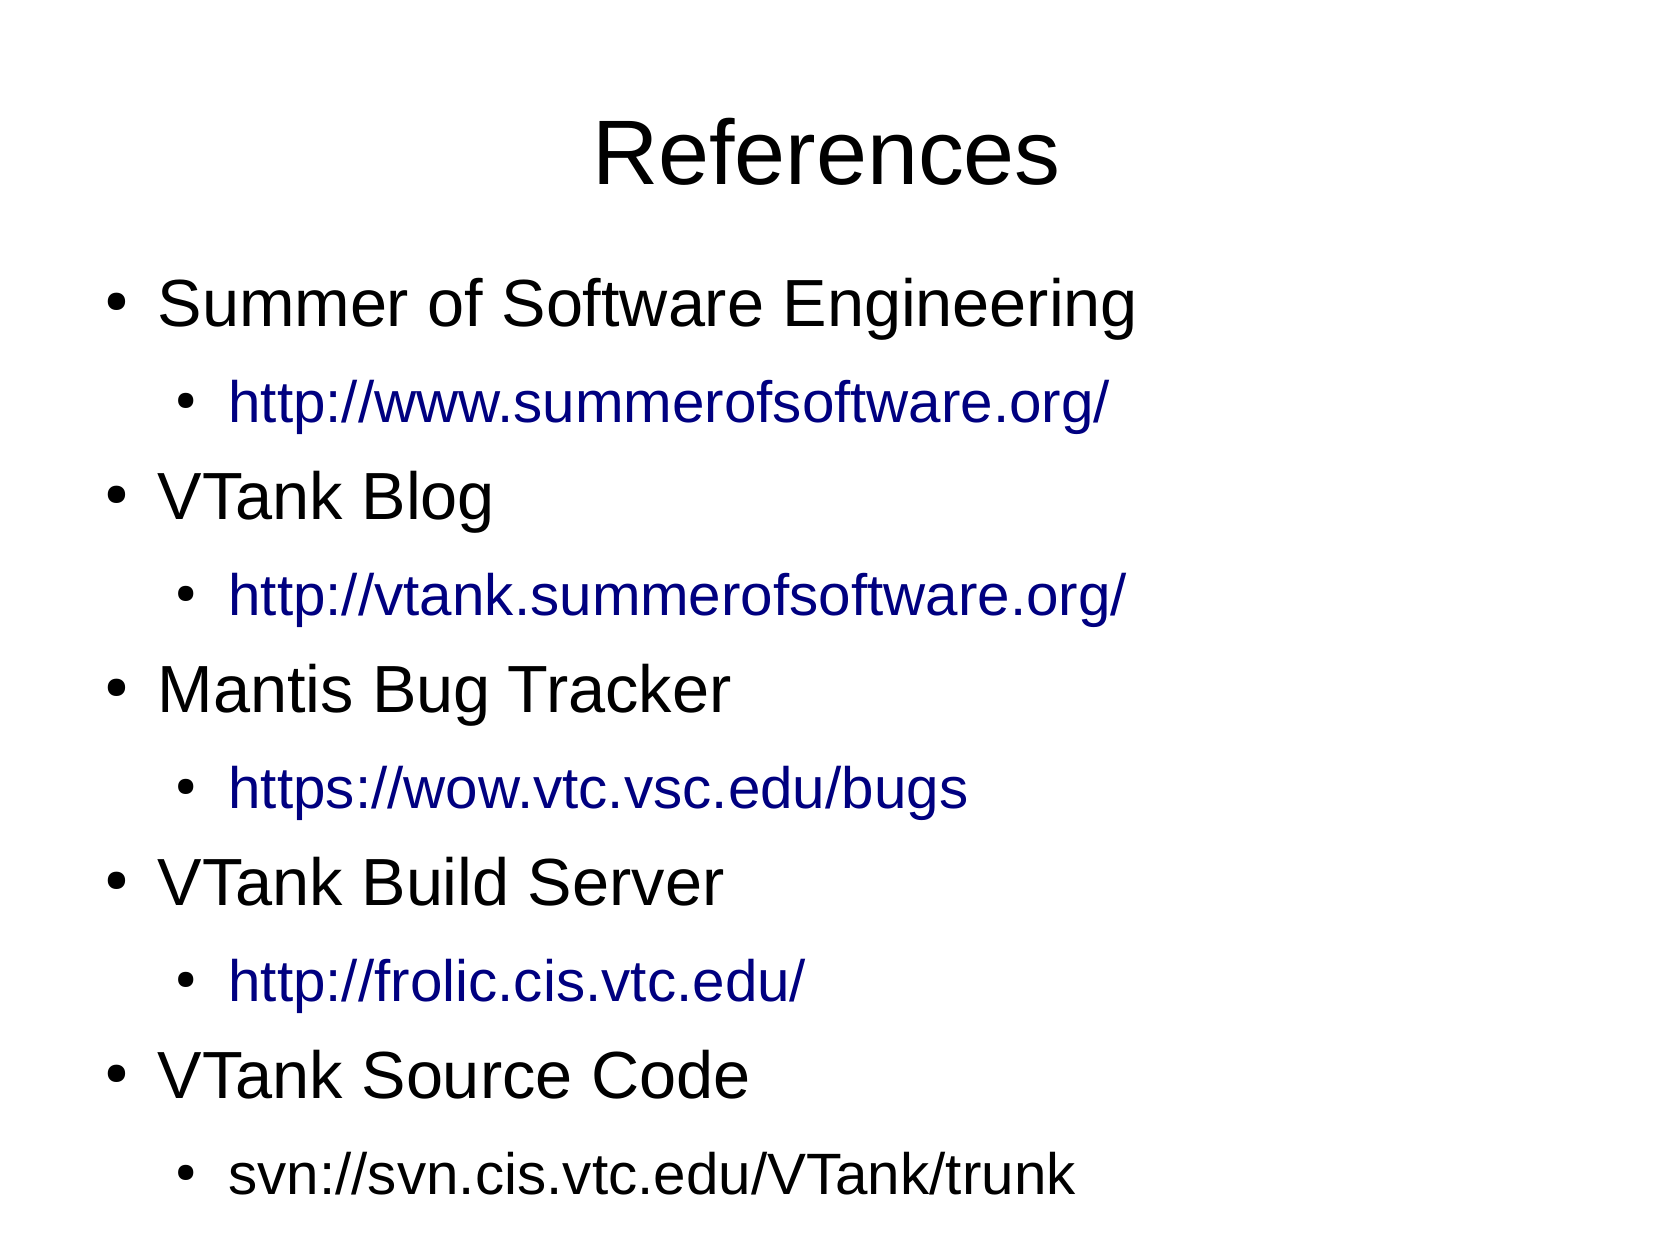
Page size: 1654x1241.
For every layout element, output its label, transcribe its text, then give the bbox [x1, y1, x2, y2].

title References [82, 49, 1571, 257]
list Summer of Software Engineering http://www.summerofsoftware.org/ VTank Blog http://vtank.summerofsoftware.org/ Mantis Bug Tracker https://wow.vtc.vsc.edu/bugs VTank Build Server http://frolic.cis.vtc.edu/ VTank Source Code svn://svn.cis.vtc.edu/VTank/trunk [86, 265, 1576, 1216]
